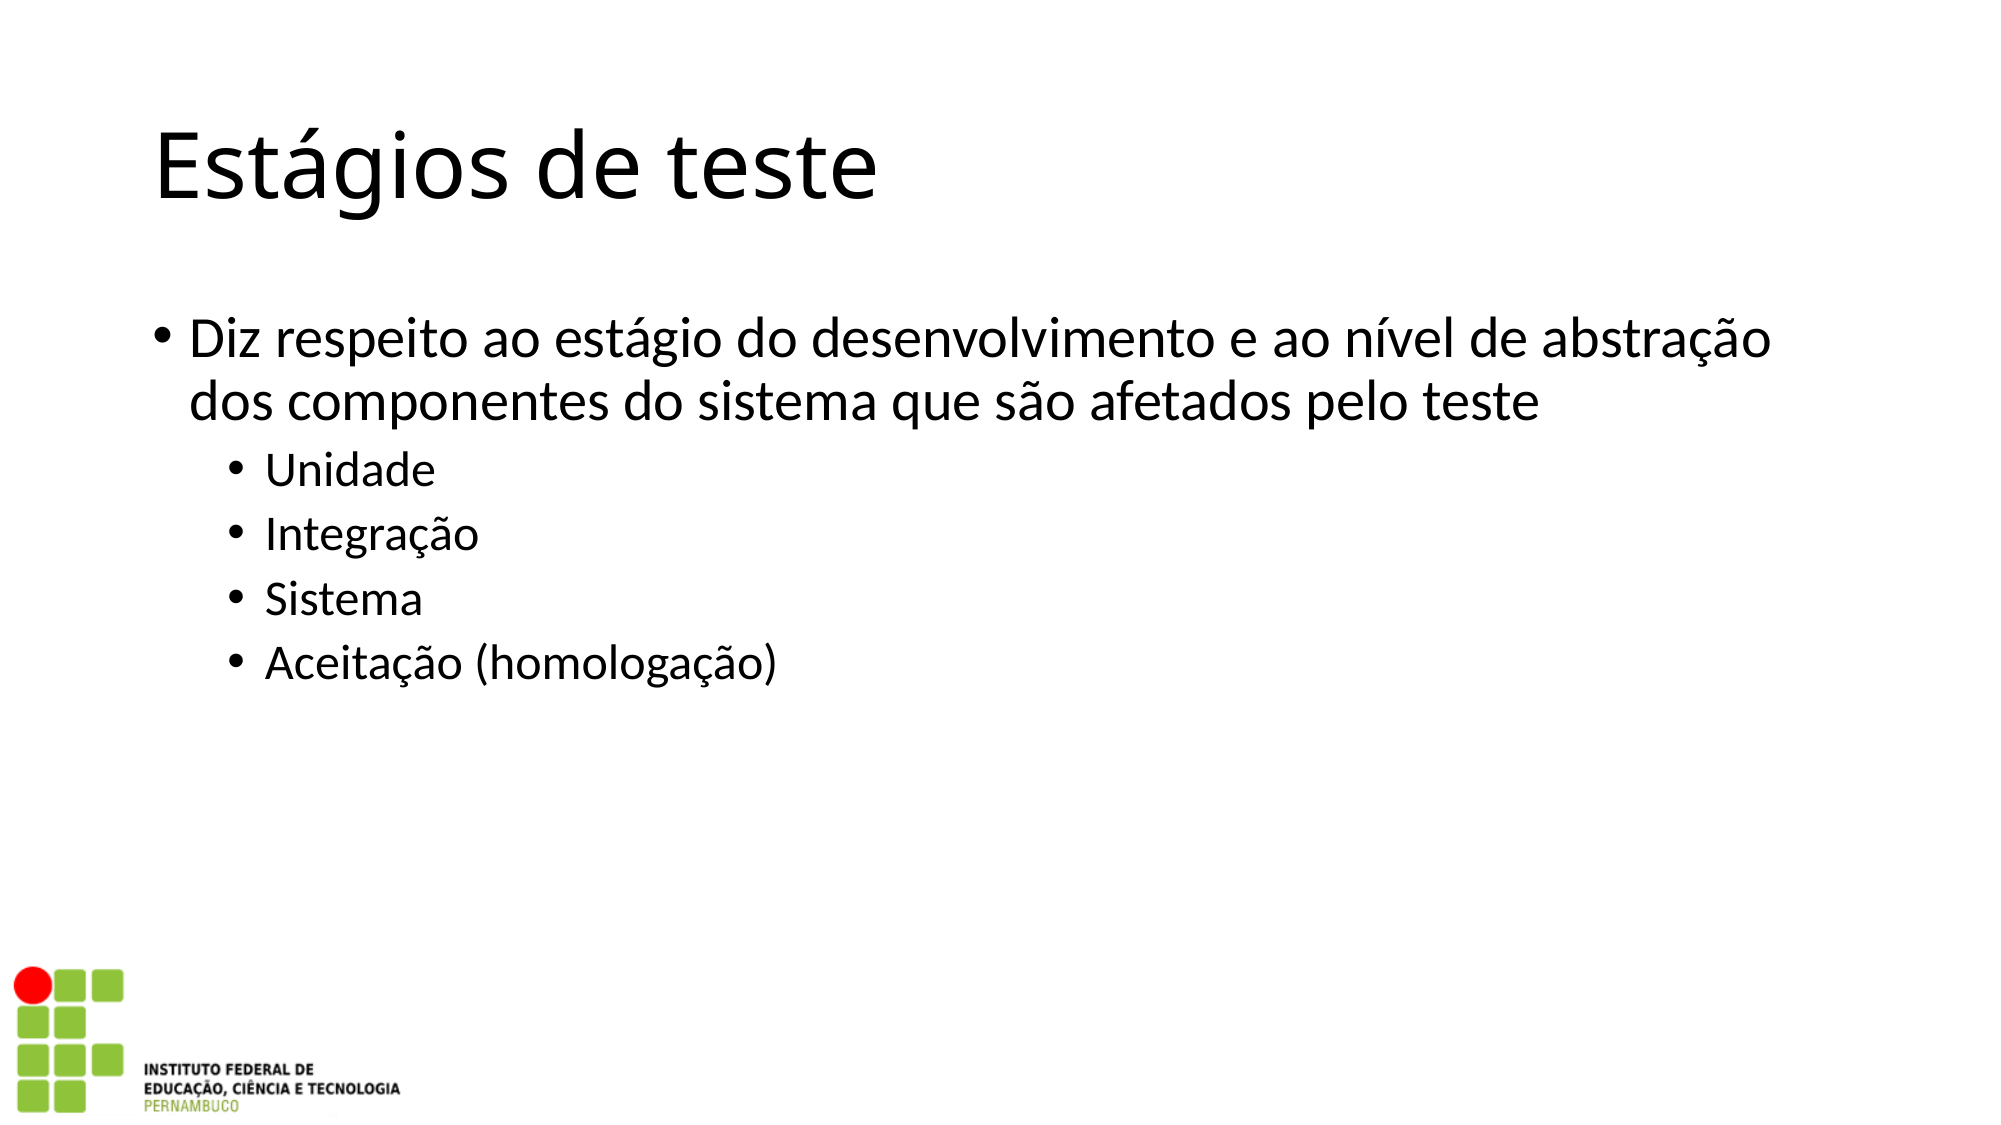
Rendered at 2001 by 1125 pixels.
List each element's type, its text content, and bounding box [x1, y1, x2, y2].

list Diz respeito ao estágio do desenvolvimento e ao nível de abstração dos componentes do sistema que são afetados pelo teste Unidade Integração Sistema Aceitação (homologação) [137, 299, 1863, 1014]
title Estágios de teste [137, 59, 1863, 278]
picture [5, 959, 408, 1118]
